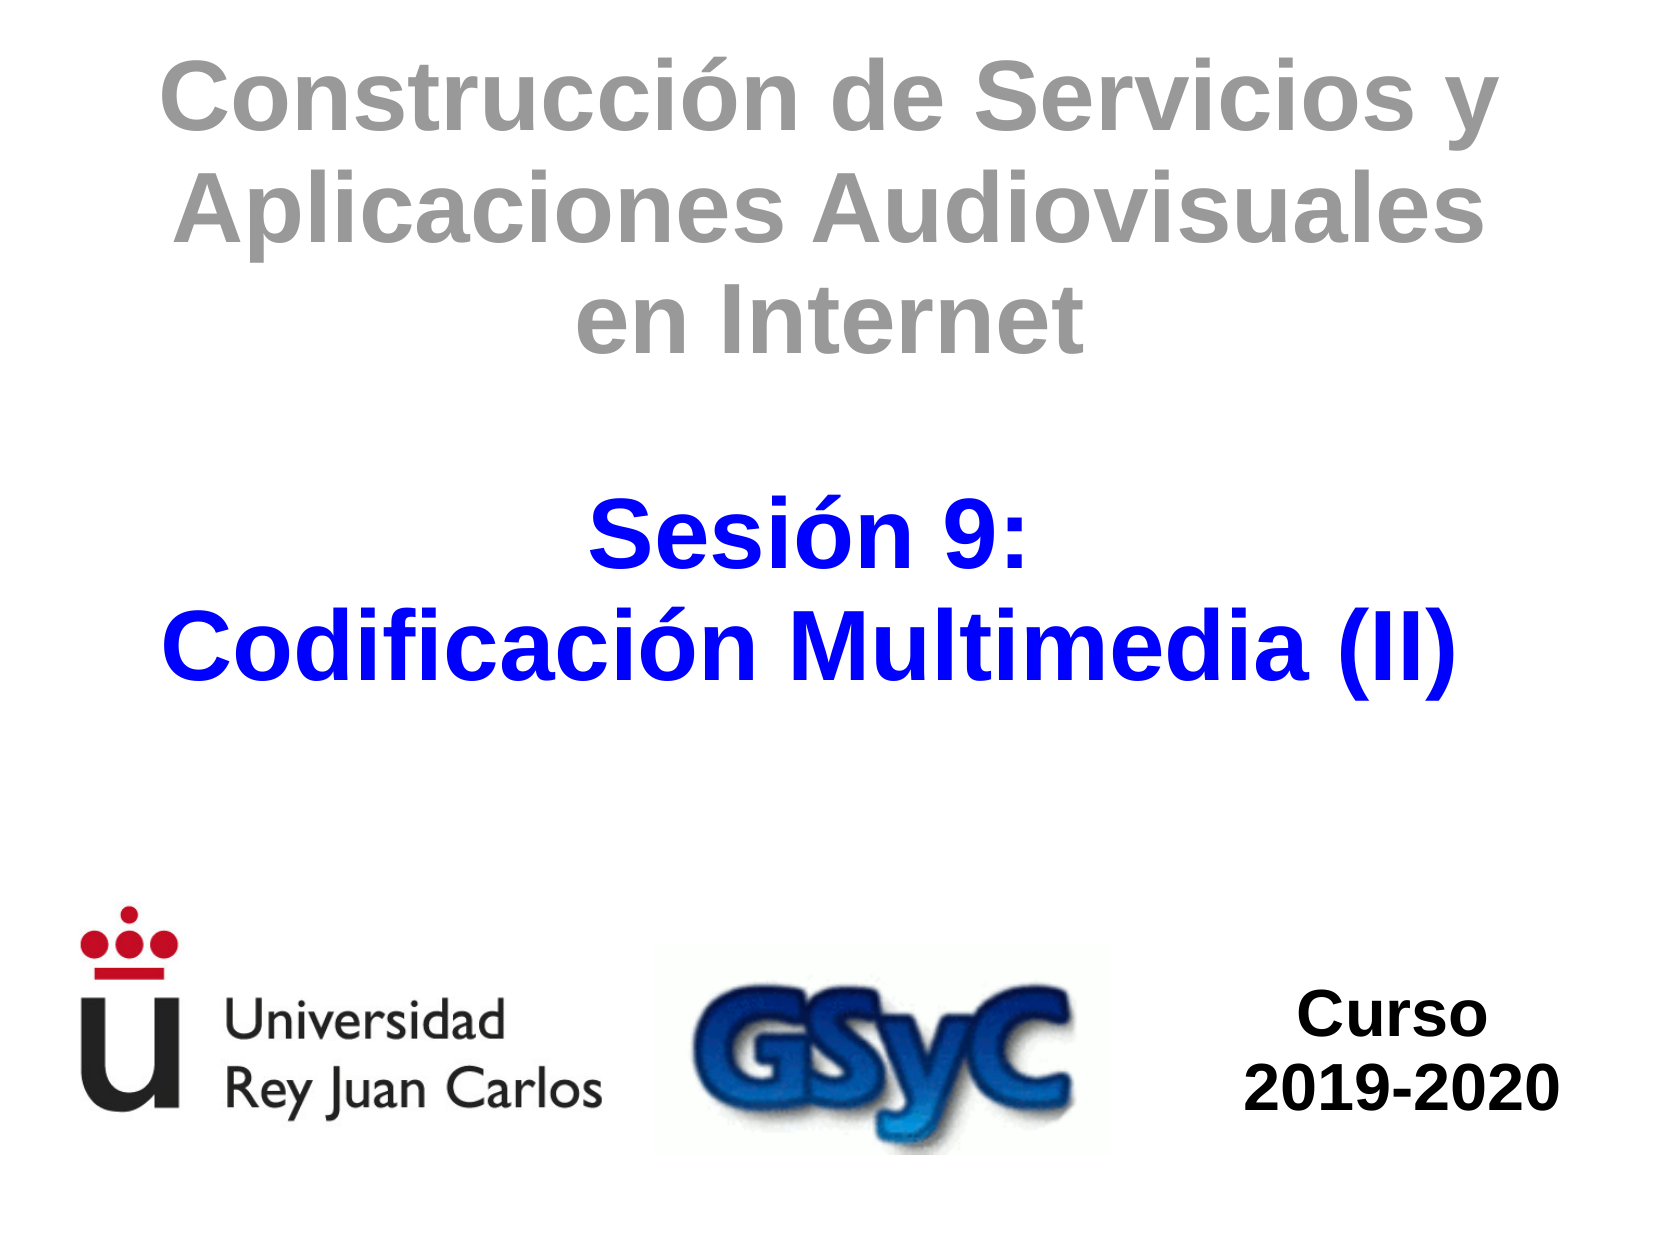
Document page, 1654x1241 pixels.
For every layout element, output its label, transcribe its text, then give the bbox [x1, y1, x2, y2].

picture [653, 944, 1111, 1156]
title Construcción de Servicios y Aplicaciones Audiovisuales en Internet [144, 39, 1516, 376]
title Curso 2019-2020 [1200, 975, 1606, 1126]
picture [46, 884, 631, 1141]
title Sesión 9: Codificación Multimedia (II) [135, 422, 1486, 758]
